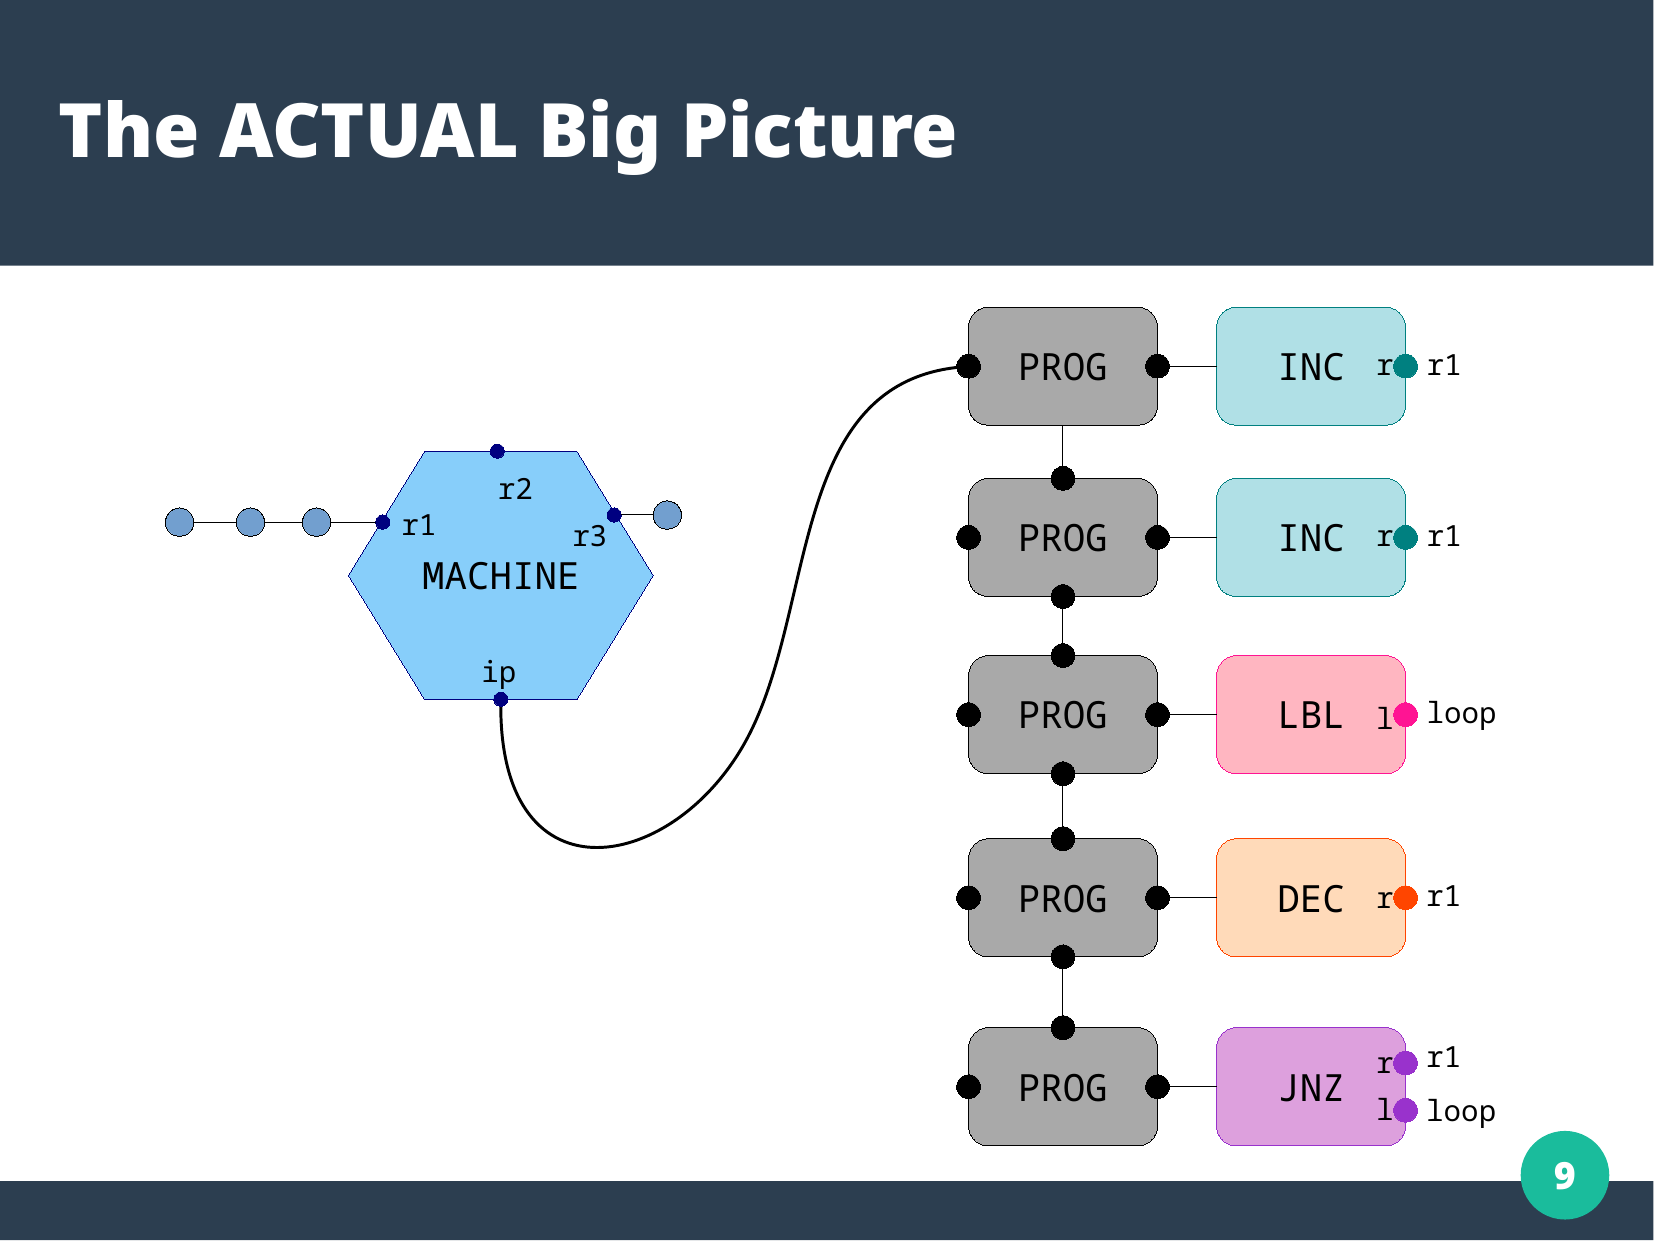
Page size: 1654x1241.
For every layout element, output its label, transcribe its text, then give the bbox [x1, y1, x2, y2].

text_box r1 [386, 497, 461, 583]
text_box [1393, 354, 1411, 379]
text_box LBL [1216, 655, 1406, 774]
text_box l [1375, 1082, 1388, 1134]
text_box [1051, 584, 1075, 609]
text_box l [1375, 690, 1388, 743]
text_box [1145, 525, 1170, 550]
text_box [165, 507, 194, 537]
text_box r2 [483, 461, 562, 541]
text_box PROG [968, 838, 1158, 957]
text_box [1051, 1015, 1075, 1040]
text_box [1051, 826, 1075, 851]
text_box INC [1216, 307, 1406, 426]
text_box loop [1411, 685, 1536, 774]
text_box [607, 507, 622, 523]
text_box [956, 702, 981, 727]
text_box r [1375, 869, 1388, 922]
text_box [375, 514, 390, 530]
text_box [1051, 466, 1075, 491]
text_box [1145, 1074, 1170, 1099]
text_box [1393, 702, 1411, 727]
text_box r1 [1411, 1029, 1506, 1081]
text_box [1051, 643, 1075, 668]
text_box [1145, 885, 1170, 910]
text_box [1051, 761, 1075, 786]
text_box [1393, 1098, 1411, 1123]
text_box r1 [1411, 507, 1506, 560]
text_box r3 [557, 507, 636, 601]
text_box [956, 525, 981, 550]
text_box MACHINE [348, 451, 654, 700]
text_box [490, 444, 505, 459]
text_box r3 [615, 507, 636, 514]
text_box [1145, 702, 1170, 727]
text_box INC [1216, 478, 1406, 597]
text_box r [1375, 336, 1388, 389]
text_box [493, 696, 508, 707]
text_box JNZ [1216, 1027, 1406, 1146]
text_box ip [466, 643, 538, 696]
text_box [956, 1074, 981, 1099]
text_box PROG [968, 307, 1158, 426]
text_box PROG [968, 655, 1158, 774]
text_box [956, 354, 981, 365]
text_box r [1375, 507, 1388, 560]
text_box PROG [968, 478, 1158, 597]
text_box r [1375, 1035, 1388, 1082]
text_box [236, 507, 265, 537]
text_box r1 [1411, 868, 1506, 920]
text_box DEC [1216, 838, 1406, 957]
text_box [957, 368, 981, 379]
text_box r1 [1411, 336, 1506, 389]
text_box [956, 885, 981, 910]
title The ACTUAL Big Picture [59, 49, 1595, 207]
text_box [1145, 354, 1170, 379]
text_box [1051, 944, 1075, 969]
text_box [302, 507, 331, 537]
text_box [1393, 885, 1411, 910]
text_box [653, 500, 682, 530]
text_box [1393, 525, 1411, 550]
text_box PROG [968, 1027, 1158, 1146]
text_box [1393, 1051, 1411, 1075]
text_box loop [1411, 1082, 1536, 1171]
